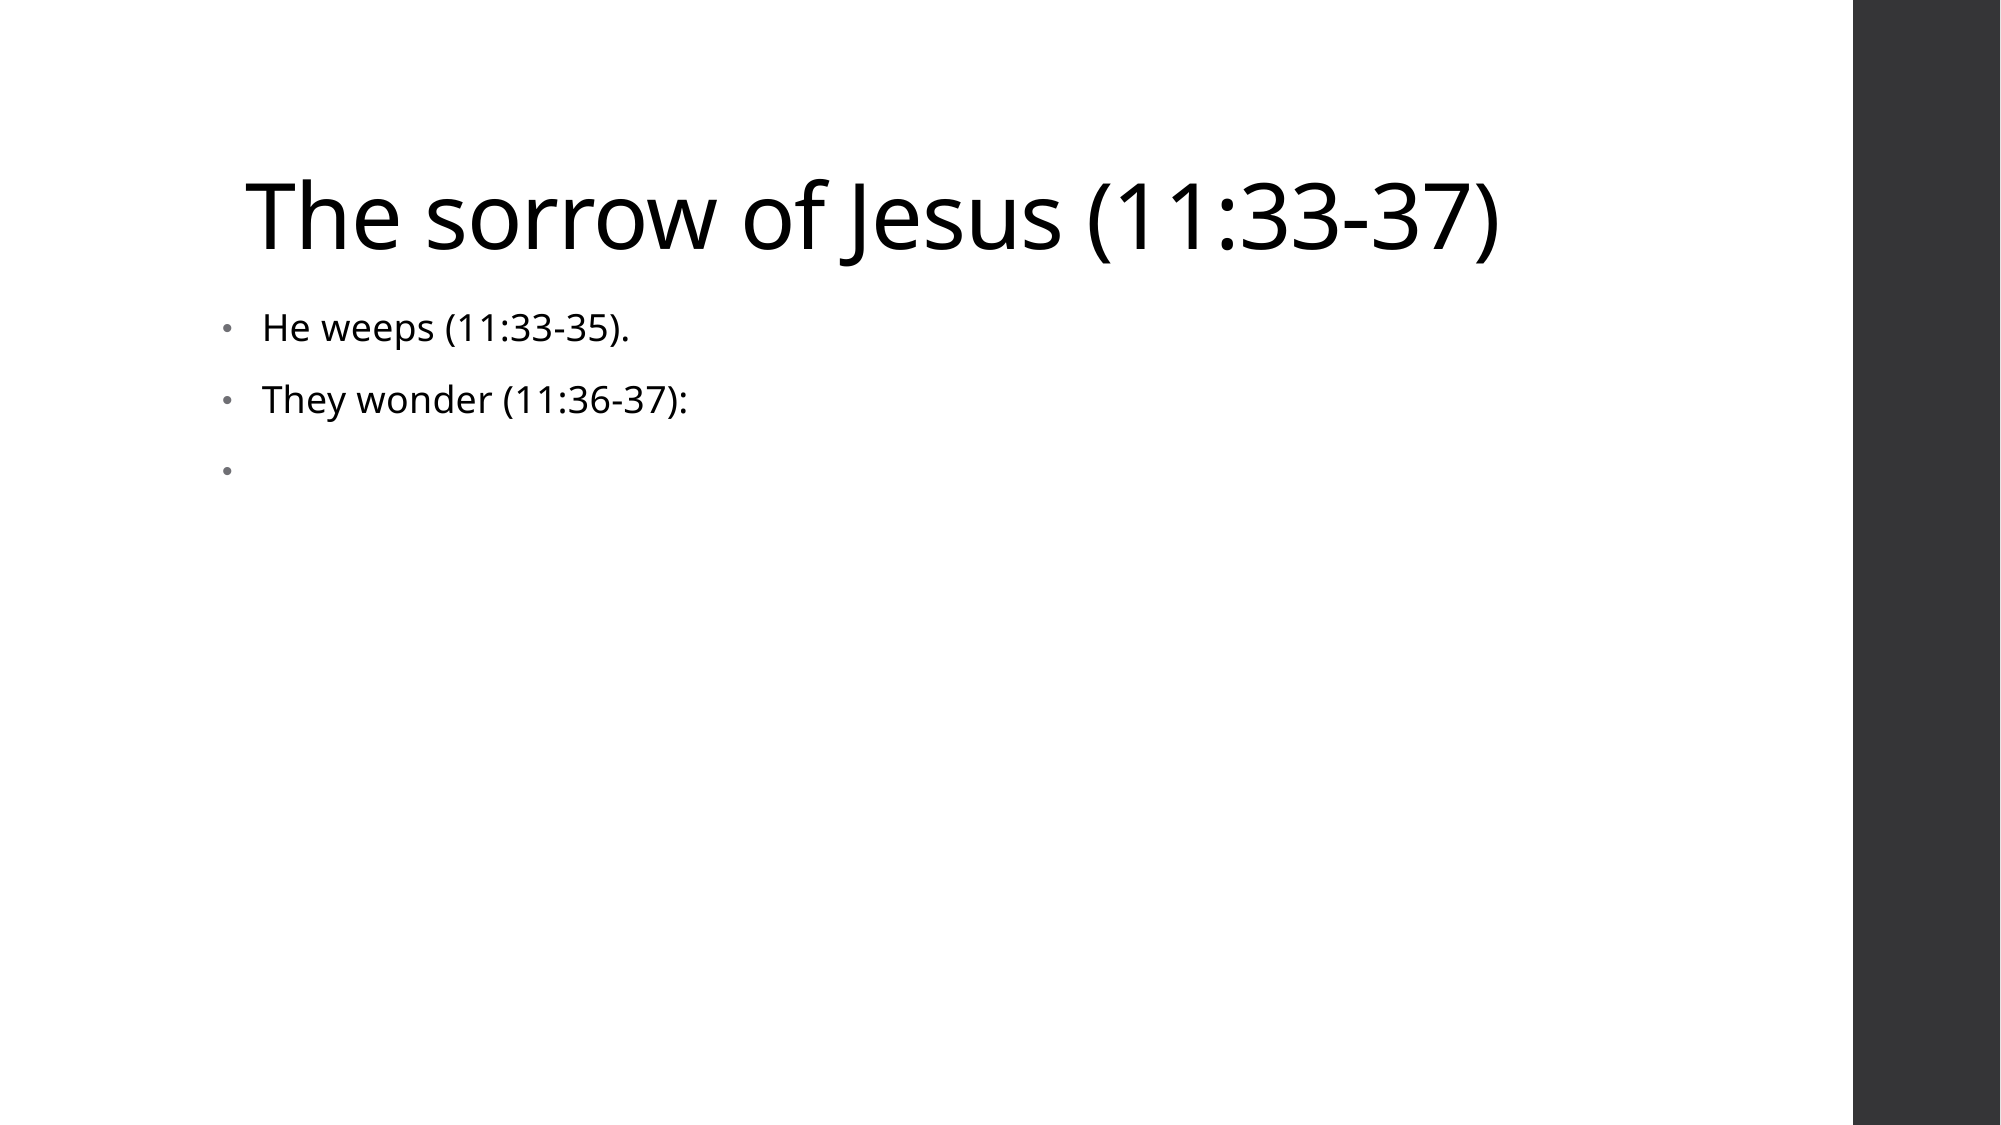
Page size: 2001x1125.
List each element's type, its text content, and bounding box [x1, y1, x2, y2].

title The sorrow of Jesus (11:33-37) [206, 60, 1797, 278]
list He weeps (11:33-35). They wonder (11:36-37): [206, 299, 1617, 1014]
